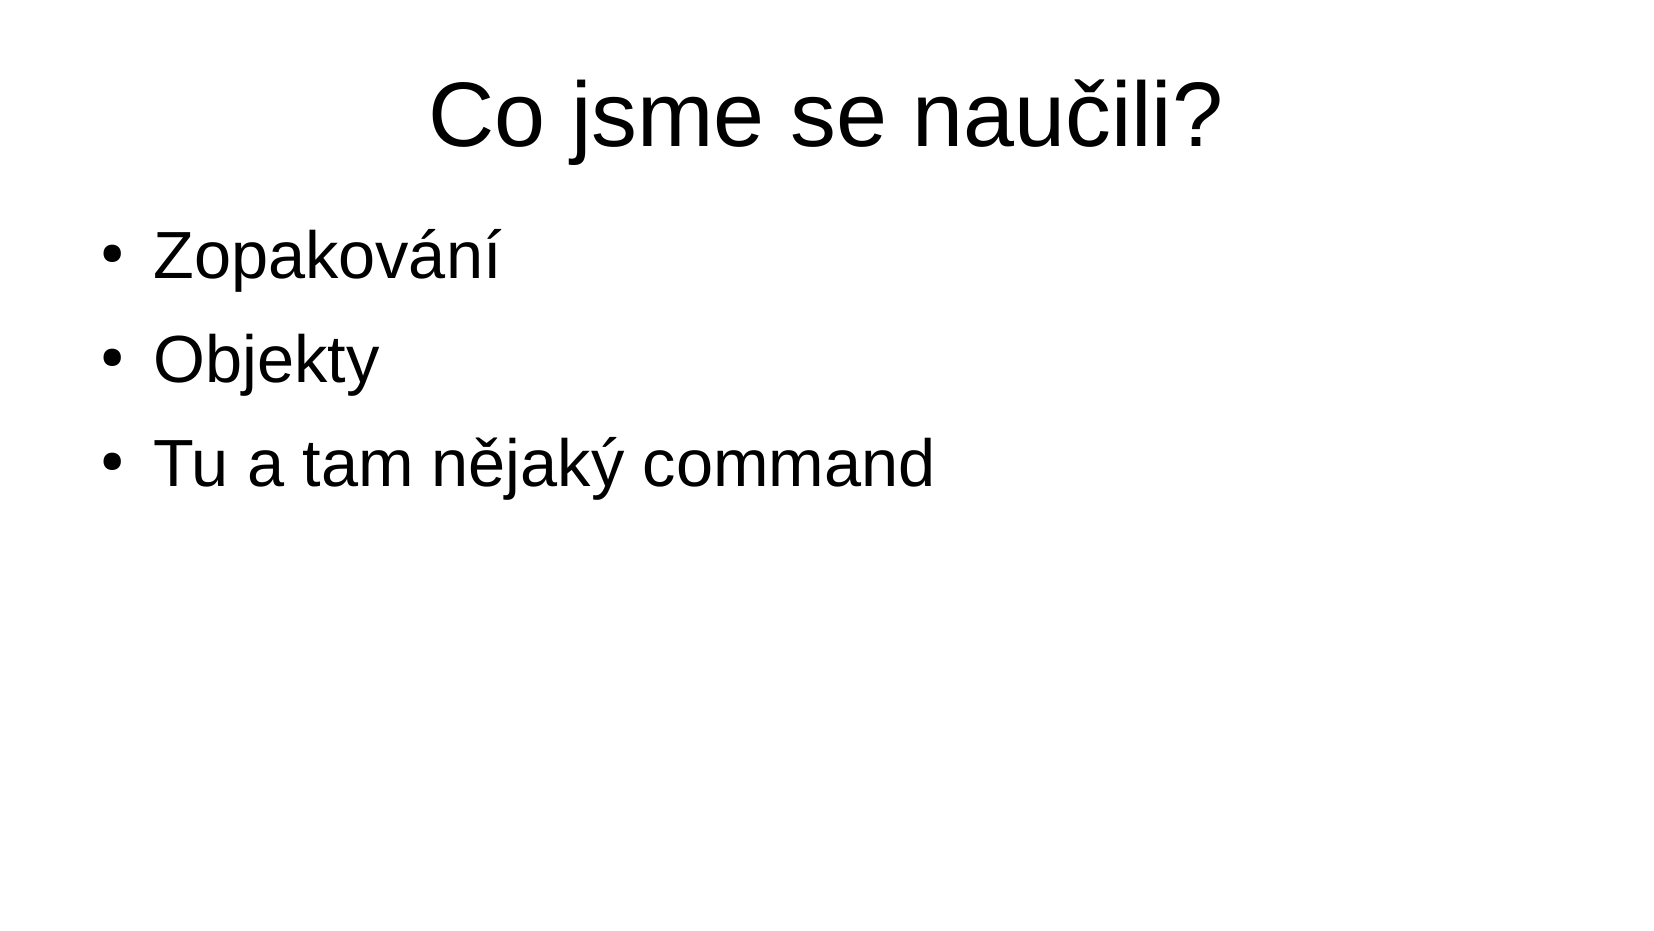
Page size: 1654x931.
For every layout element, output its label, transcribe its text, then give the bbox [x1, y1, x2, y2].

title Co jsme se naučili? [82, 37, 1571, 193]
list Zopakování Objekty Tu a tam nějaký command [82, 217, 1571, 758]
